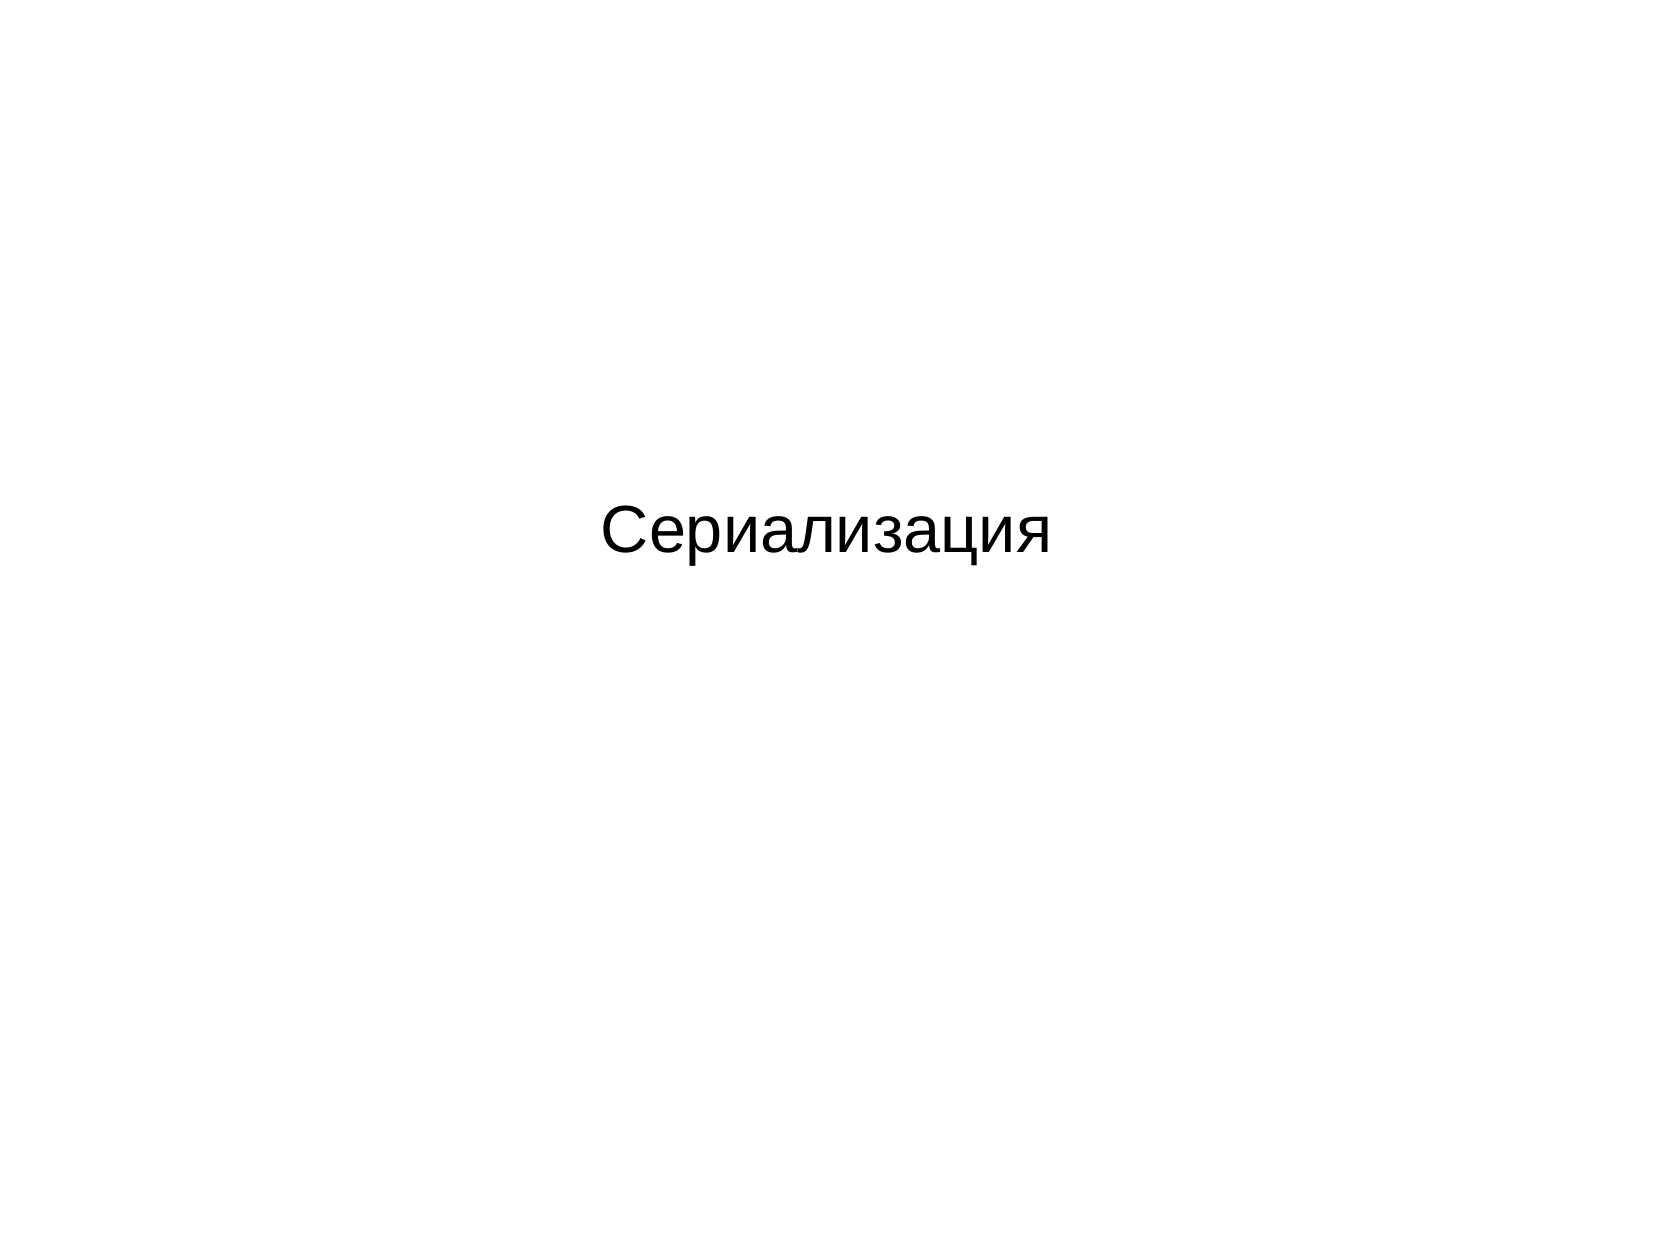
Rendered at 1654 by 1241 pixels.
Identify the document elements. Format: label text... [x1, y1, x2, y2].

subtitle Сериализация [82, 49, 1571, 1010]
